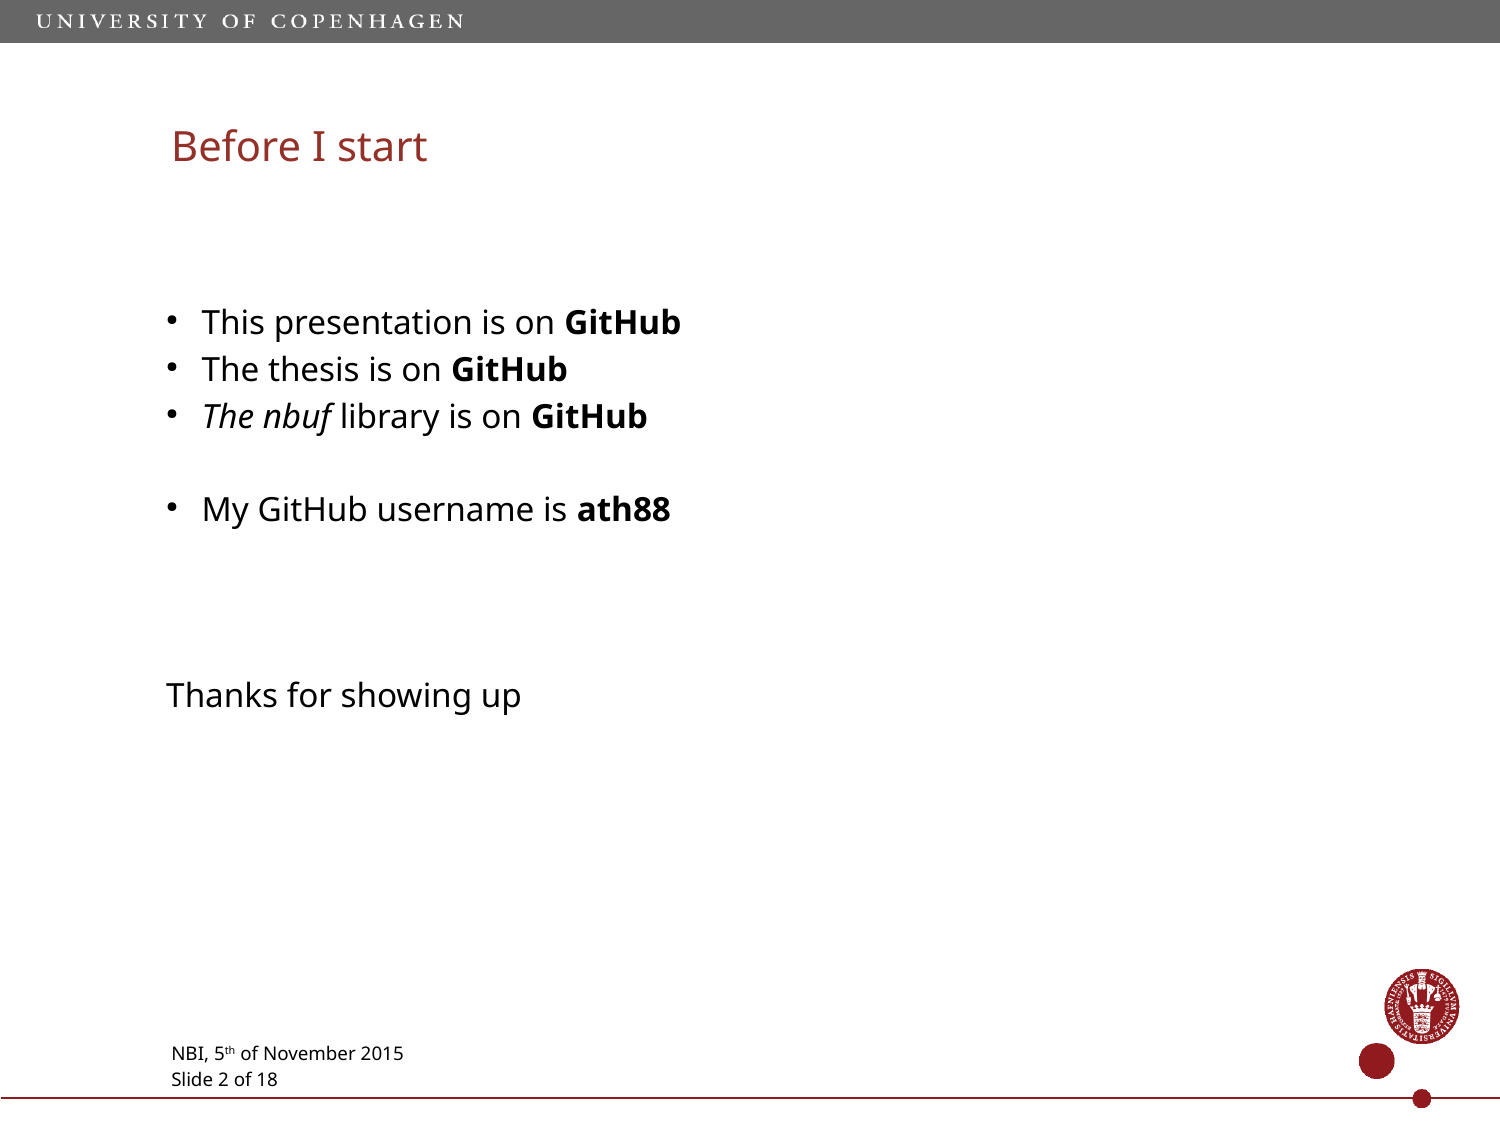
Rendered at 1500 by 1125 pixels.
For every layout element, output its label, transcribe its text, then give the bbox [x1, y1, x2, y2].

list This presentation is on GitHub The thesis is on GitHub The nbuf library is on GitHub My GitHub username is ath88 Thanks for showing up [166, 301, 1246, 616]
picture [0, 910, 1500, 1122]
title Before I start [171, 75, 1250, 171]
slide_number Slide <number> of 18 [171, 1067, 522, 1092]
slide_number NBI, 5th of November 2015 [171, 1041, 1251, 1066]
